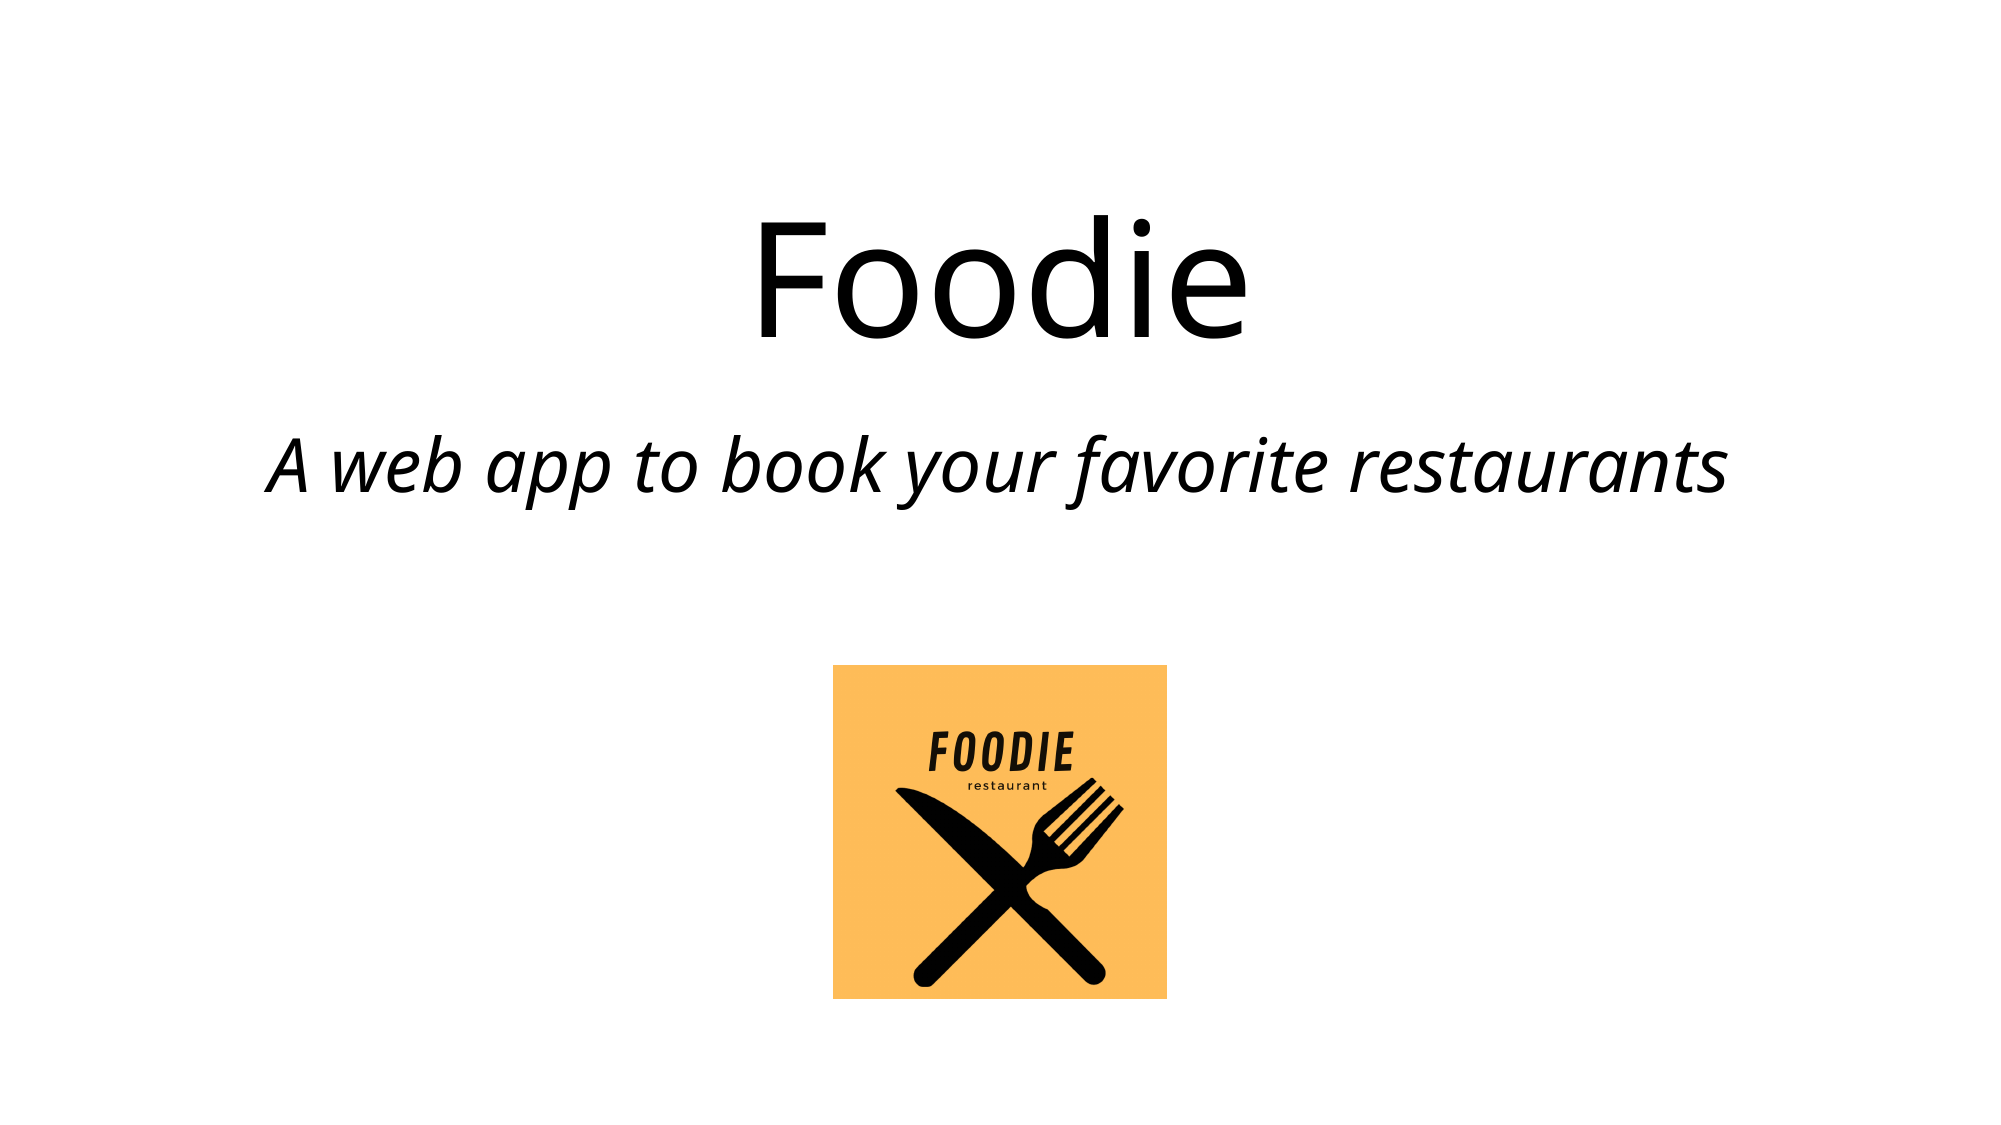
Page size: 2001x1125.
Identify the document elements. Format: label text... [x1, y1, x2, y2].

title Foodie [249, 184, 1750, 381]
subtitle A web app to book your favorite restaurants [249, 420, 1750, 563]
picture [833, 665, 1167, 999]
